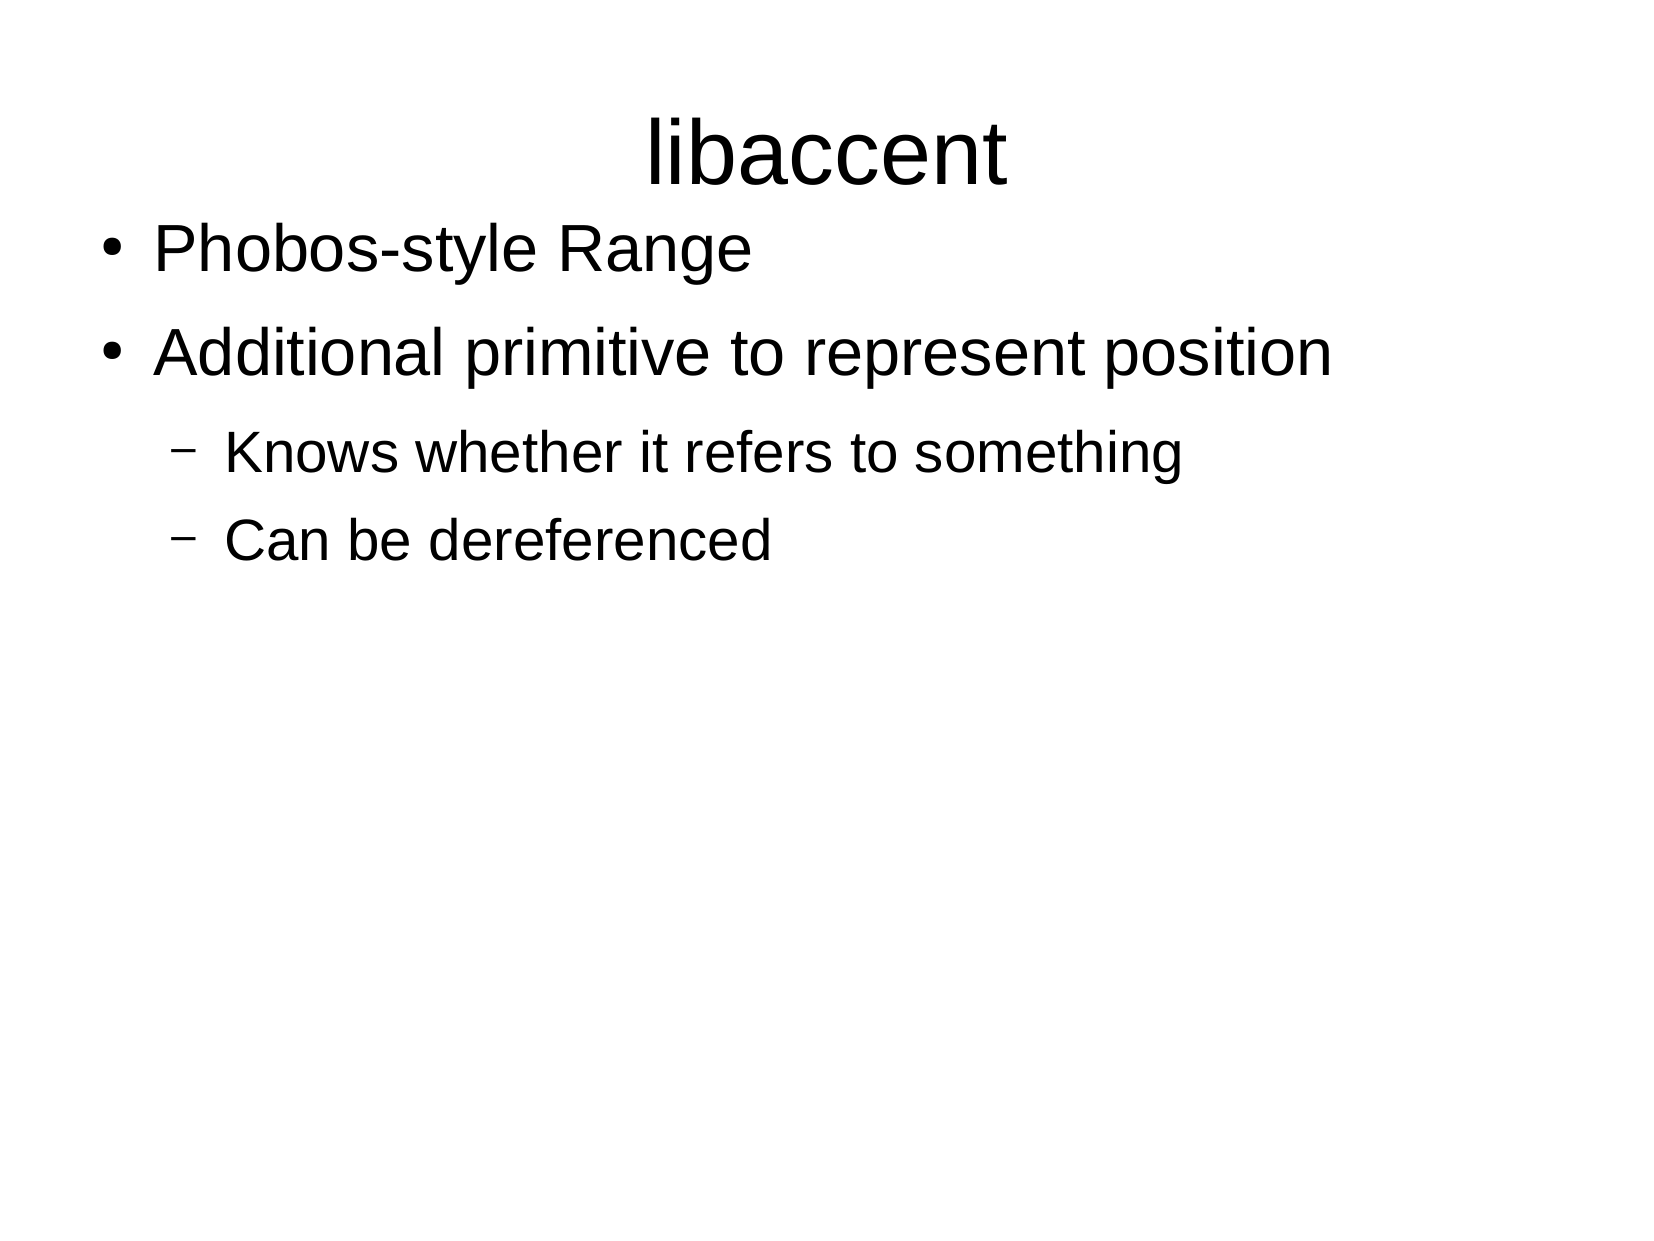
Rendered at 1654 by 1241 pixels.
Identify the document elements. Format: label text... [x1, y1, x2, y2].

list Phobos-style Range Additional primitive to represent position Knows whether it refers to something Can be dereferenced [82, 210, 1571, 931]
title libaccent [82, 49, 1571, 210]
